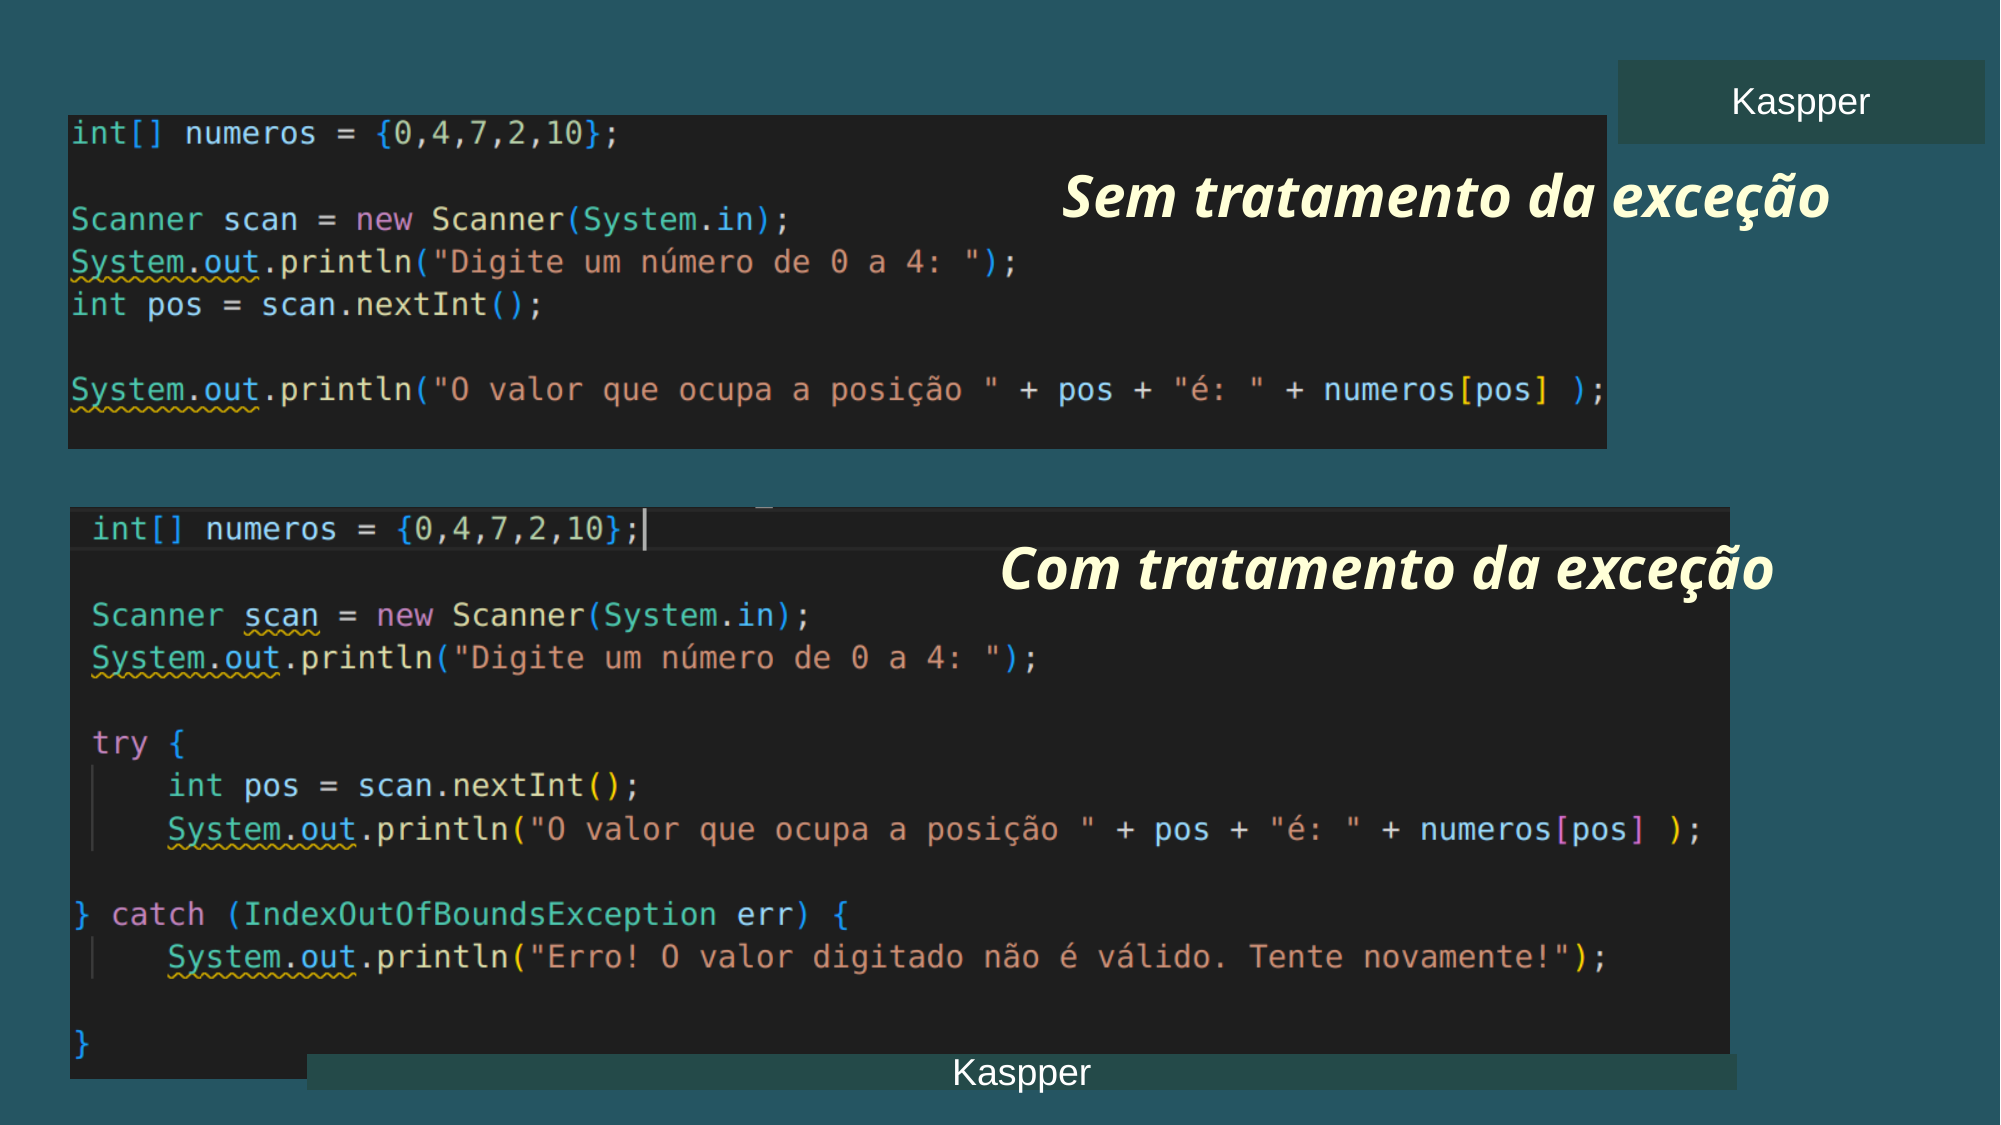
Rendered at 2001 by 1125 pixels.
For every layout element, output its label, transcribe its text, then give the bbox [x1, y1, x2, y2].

text_box Kaspper [307, 1054, 1737, 1090]
picture [68, 115, 1607, 449]
text_box Sem tratamento da exceção [909, 147, 1985, 373]
picture [70, 507, 1730, 1080]
text_box Com tratamento da exceção [850, 519, 1926, 744]
text_box Kaspper [1043, 1067, 1053, 1083]
text_box Kaspper [1618, 60, 1985, 144]
text_box Kaspper [1022, 1067, 1032, 1083]
